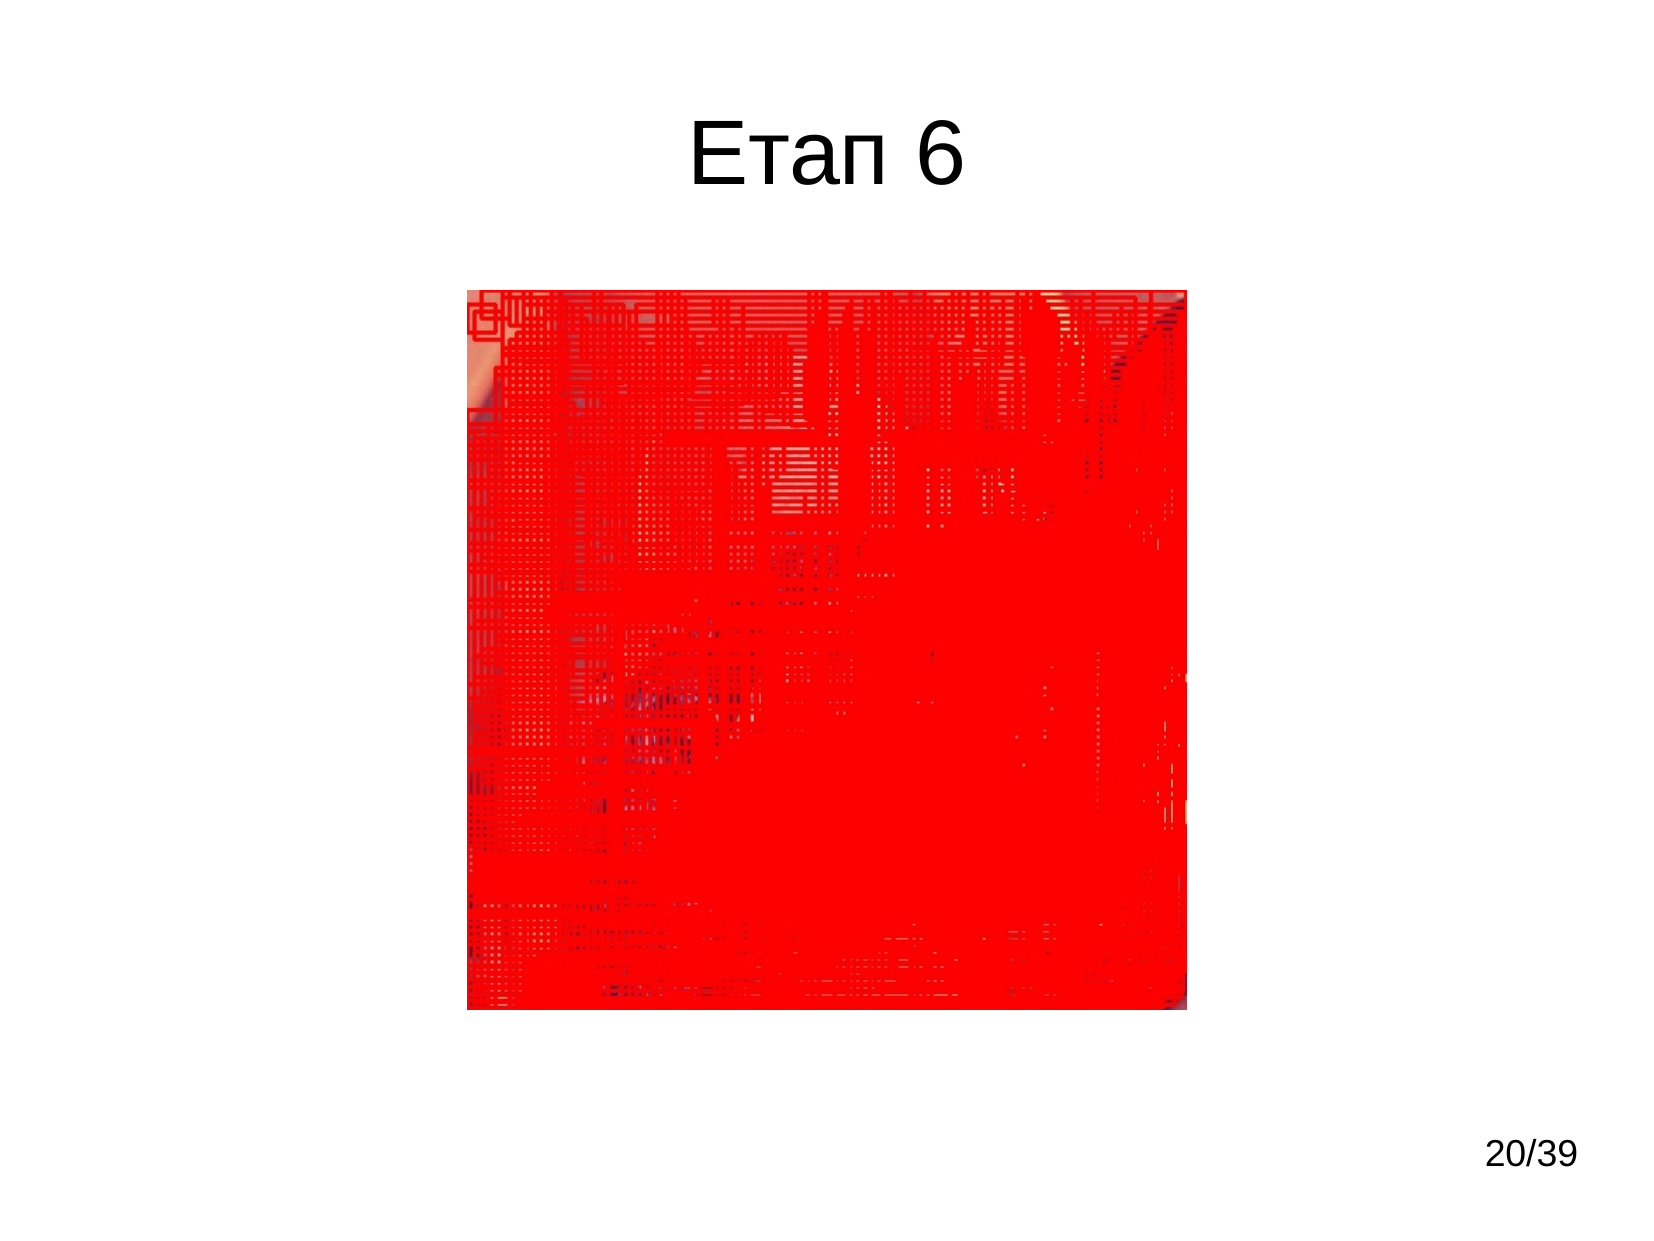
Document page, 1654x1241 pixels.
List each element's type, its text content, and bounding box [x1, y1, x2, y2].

picture [467, 290, 1187, 1010]
text_box 20/39 [1470, 1125, 1606, 1182]
title Етап 6 [82, 49, 1571, 257]
